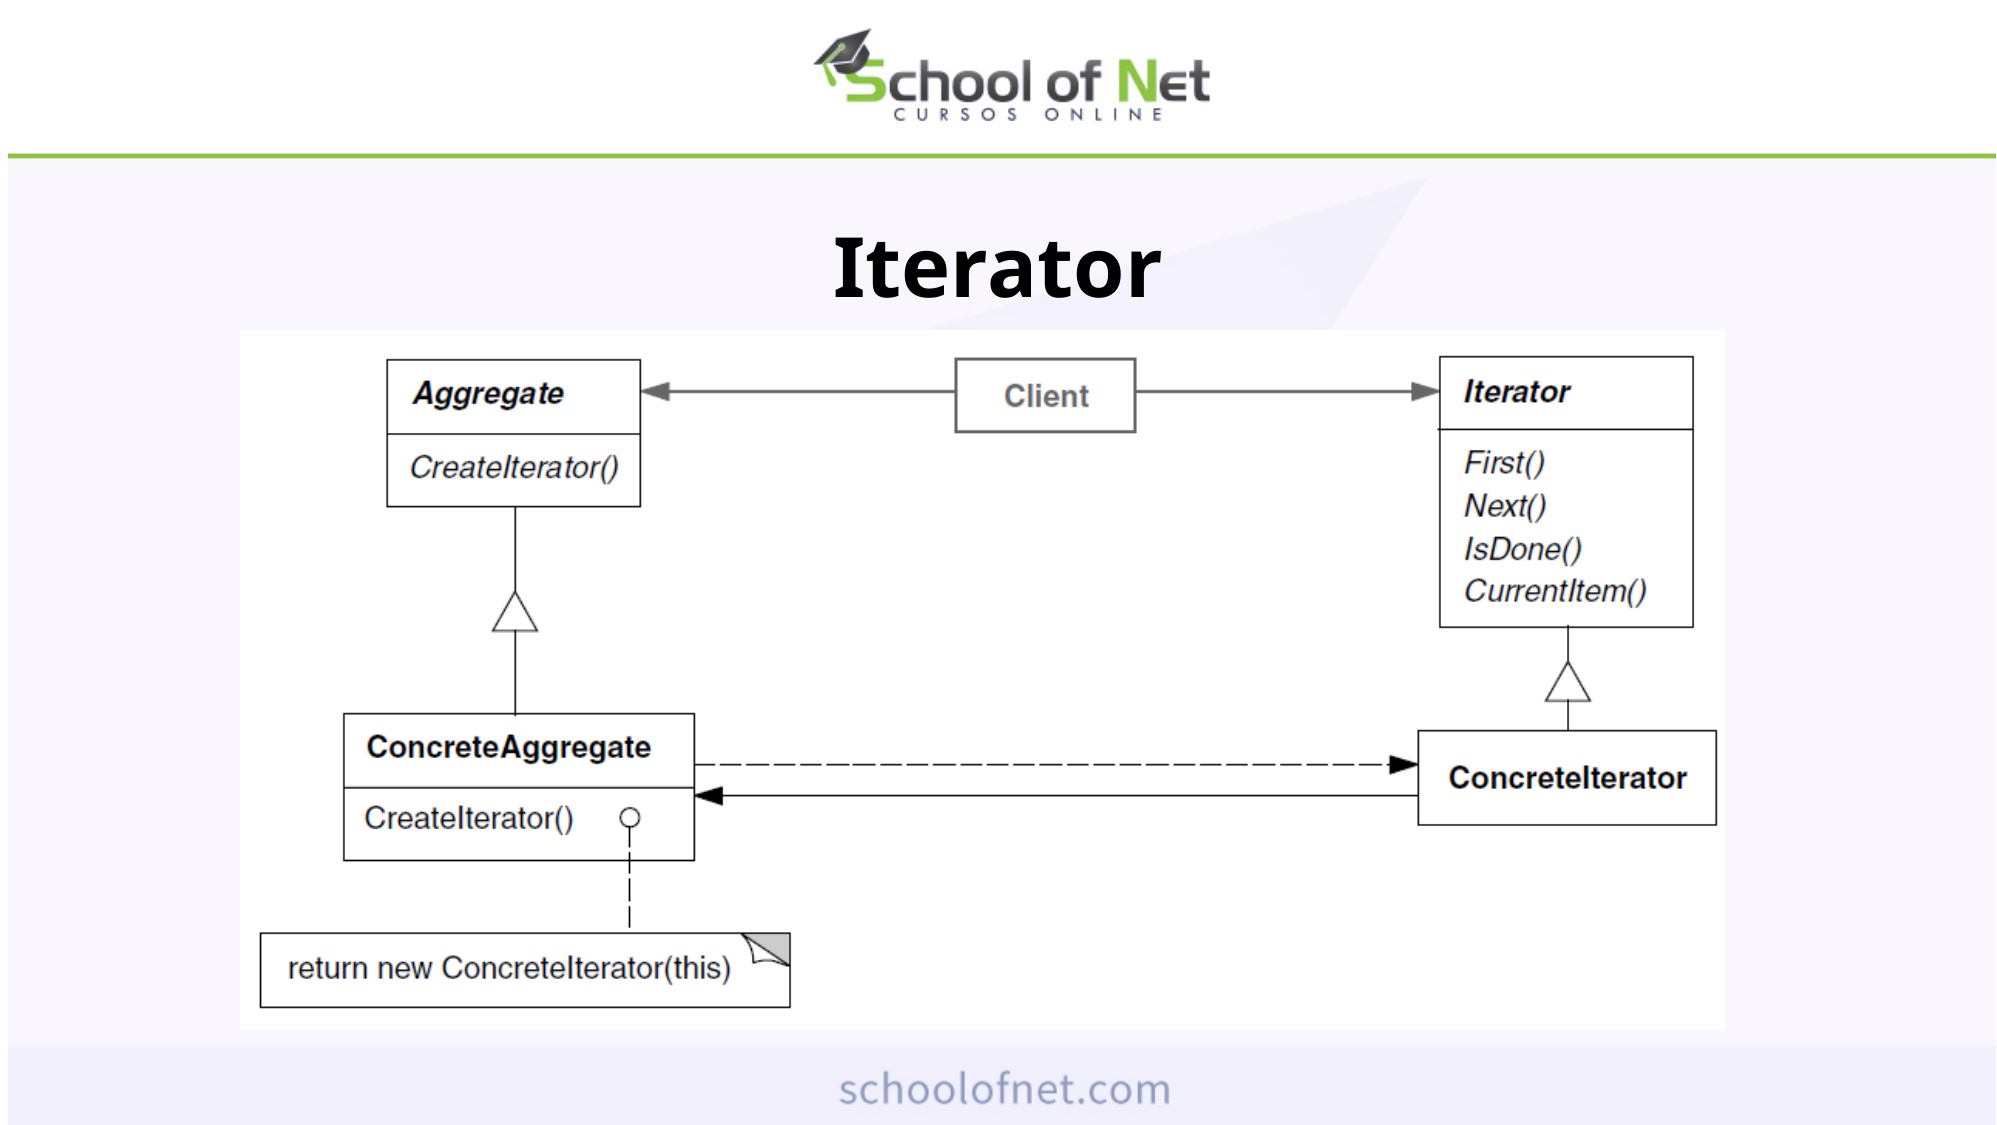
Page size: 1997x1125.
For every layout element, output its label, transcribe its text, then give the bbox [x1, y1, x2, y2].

title Iterator [99, 171, 1897, 360]
picture [7, 5, 1997, 1125]
